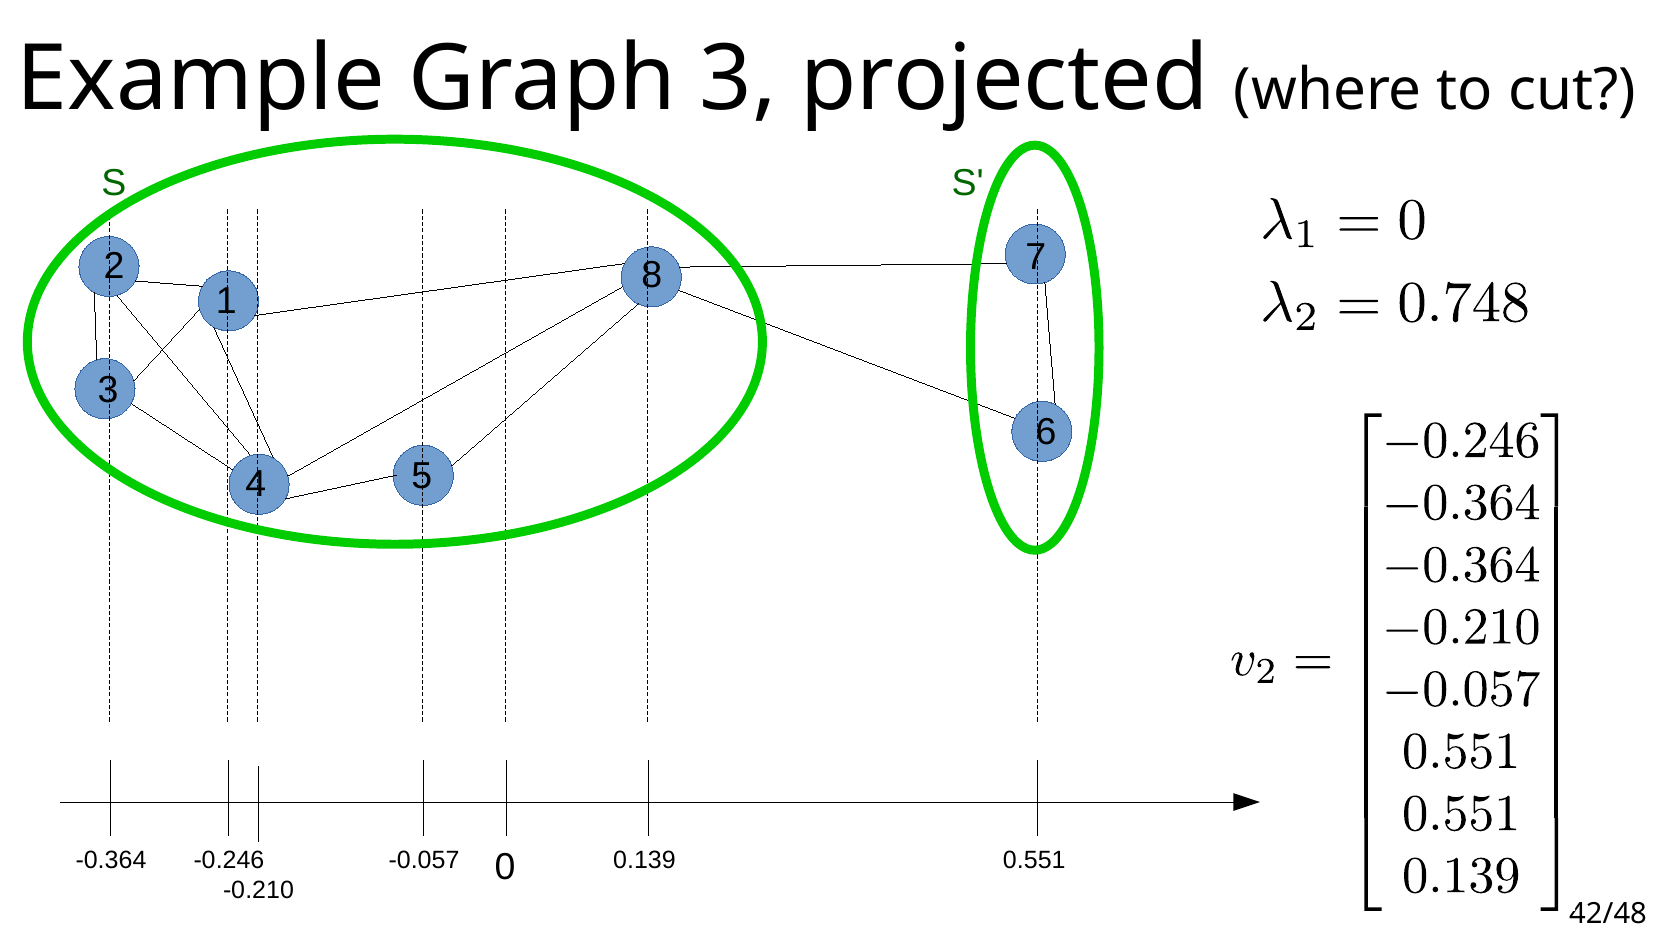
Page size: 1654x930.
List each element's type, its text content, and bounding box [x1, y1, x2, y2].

text_box -0.057 [373, 838, 475, 882]
text_box [447, 456, 454, 494]
text_box -0.246 [178, 838, 280, 882]
text_box [1005, 237, 1010, 271]
text_box [1011, 411, 1020, 452]
text_box [1260, 198, 1427, 248]
text_box [621, 260, 626, 293]
text_box 0.551 [988, 838, 1081, 882]
text_box [678, 263, 682, 290]
text_box [78, 244, 88, 288]
text_box S [86, 154, 142, 212]
text_box -0.210 [208, 867, 310, 911]
text_box 0 [479, 838, 531, 896]
text_box 8 [626, 245, 678, 303]
text_box 6 [1020, 402, 1072, 460]
text_box [282, 464, 290, 504]
text_box 4 [230, 455, 282, 513]
text_box [636, 303, 666, 307]
text_box -0.364 [60, 838, 162, 882]
text_box 7 [1010, 228, 1062, 285]
text_box [1062, 240, 1066, 268]
text_box 5 [396, 446, 447, 504]
text_box 1 [201, 272, 252, 330]
text_box 3 [82, 360, 134, 418]
text_box 0.139 [598, 838, 692, 882]
text_box 2 [88, 236, 140, 294]
text_box [1230, 413, 1576, 911]
text_box [1020, 224, 1051, 228]
text_box [1260, 280, 1531, 331]
text_box S' [936, 154, 999, 212]
text_box [252, 282, 259, 320]
text_box [74, 369, 82, 408]
title Example Graph 3, projected (where to cut?) [0, 0, 1653, 149]
